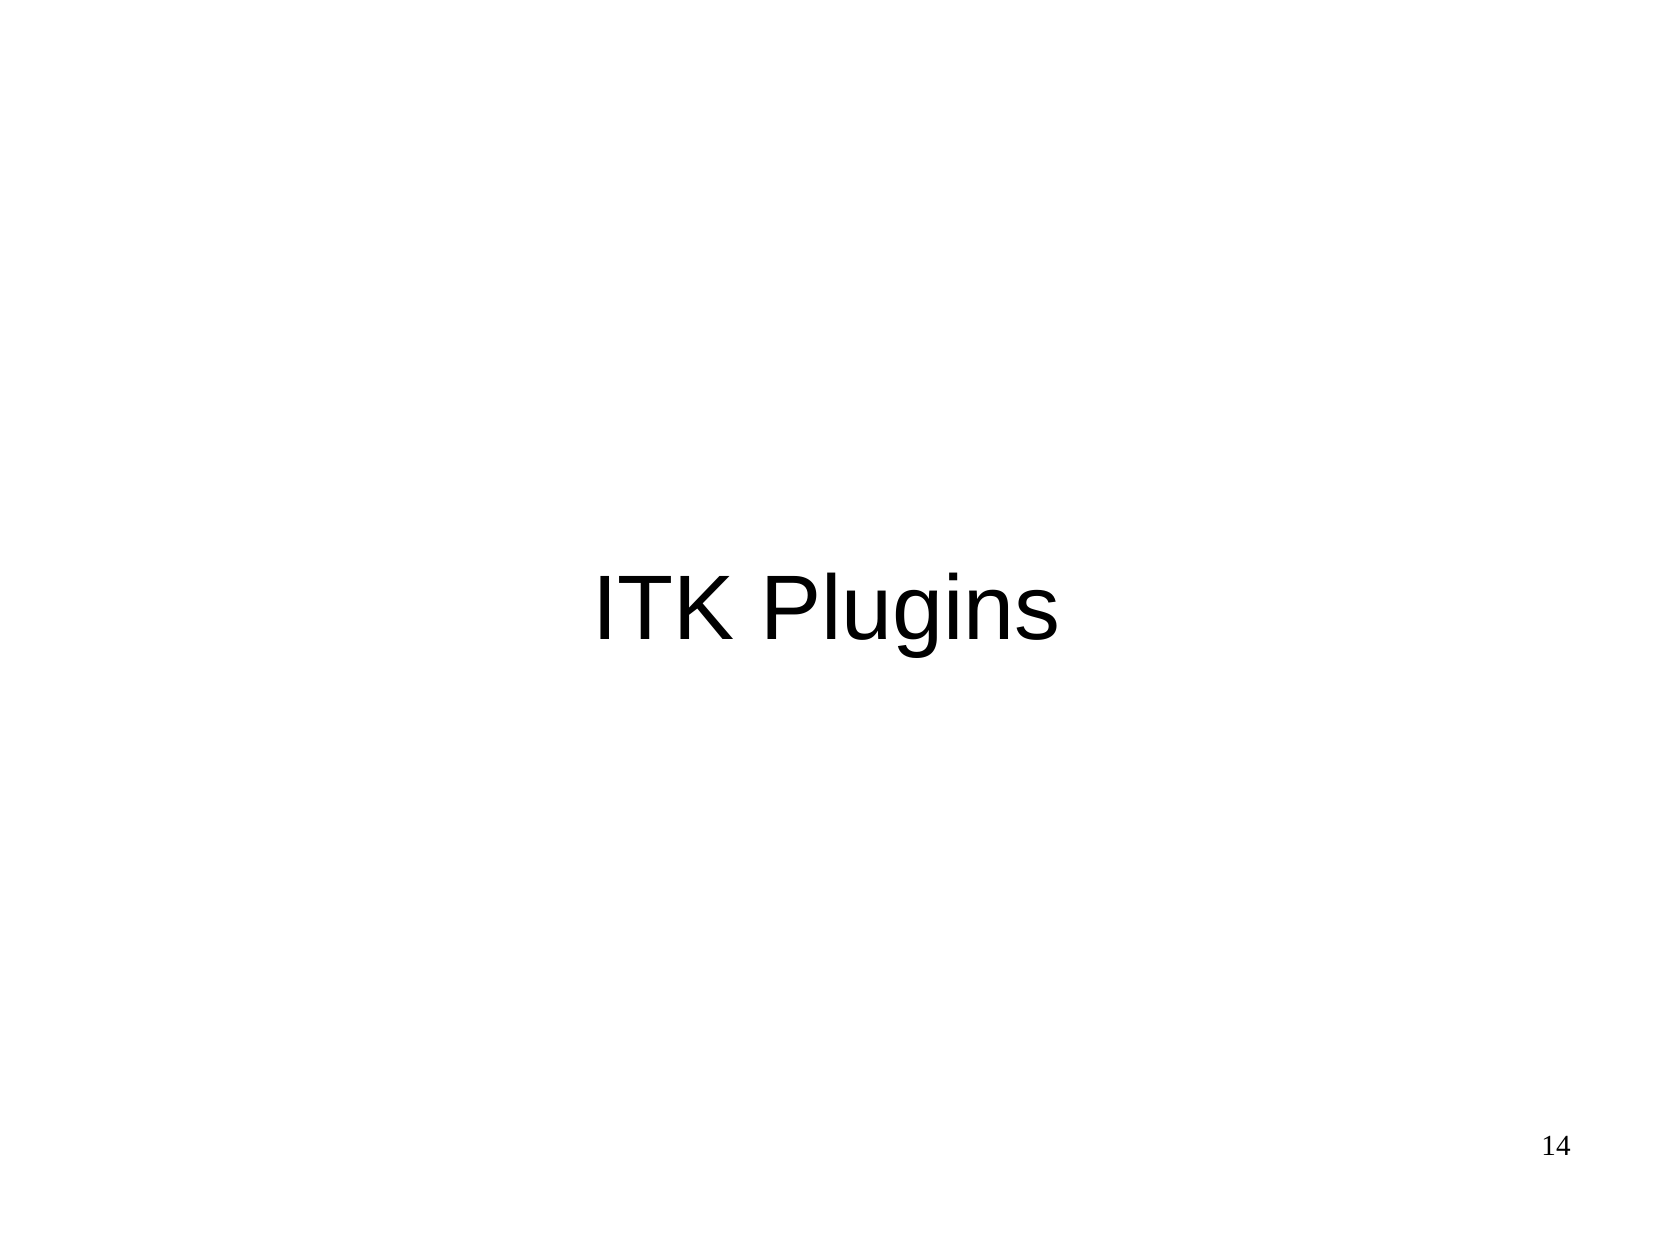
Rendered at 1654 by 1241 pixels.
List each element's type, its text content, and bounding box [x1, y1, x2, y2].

title ITK Plugins [82, 504, 1571, 712]
